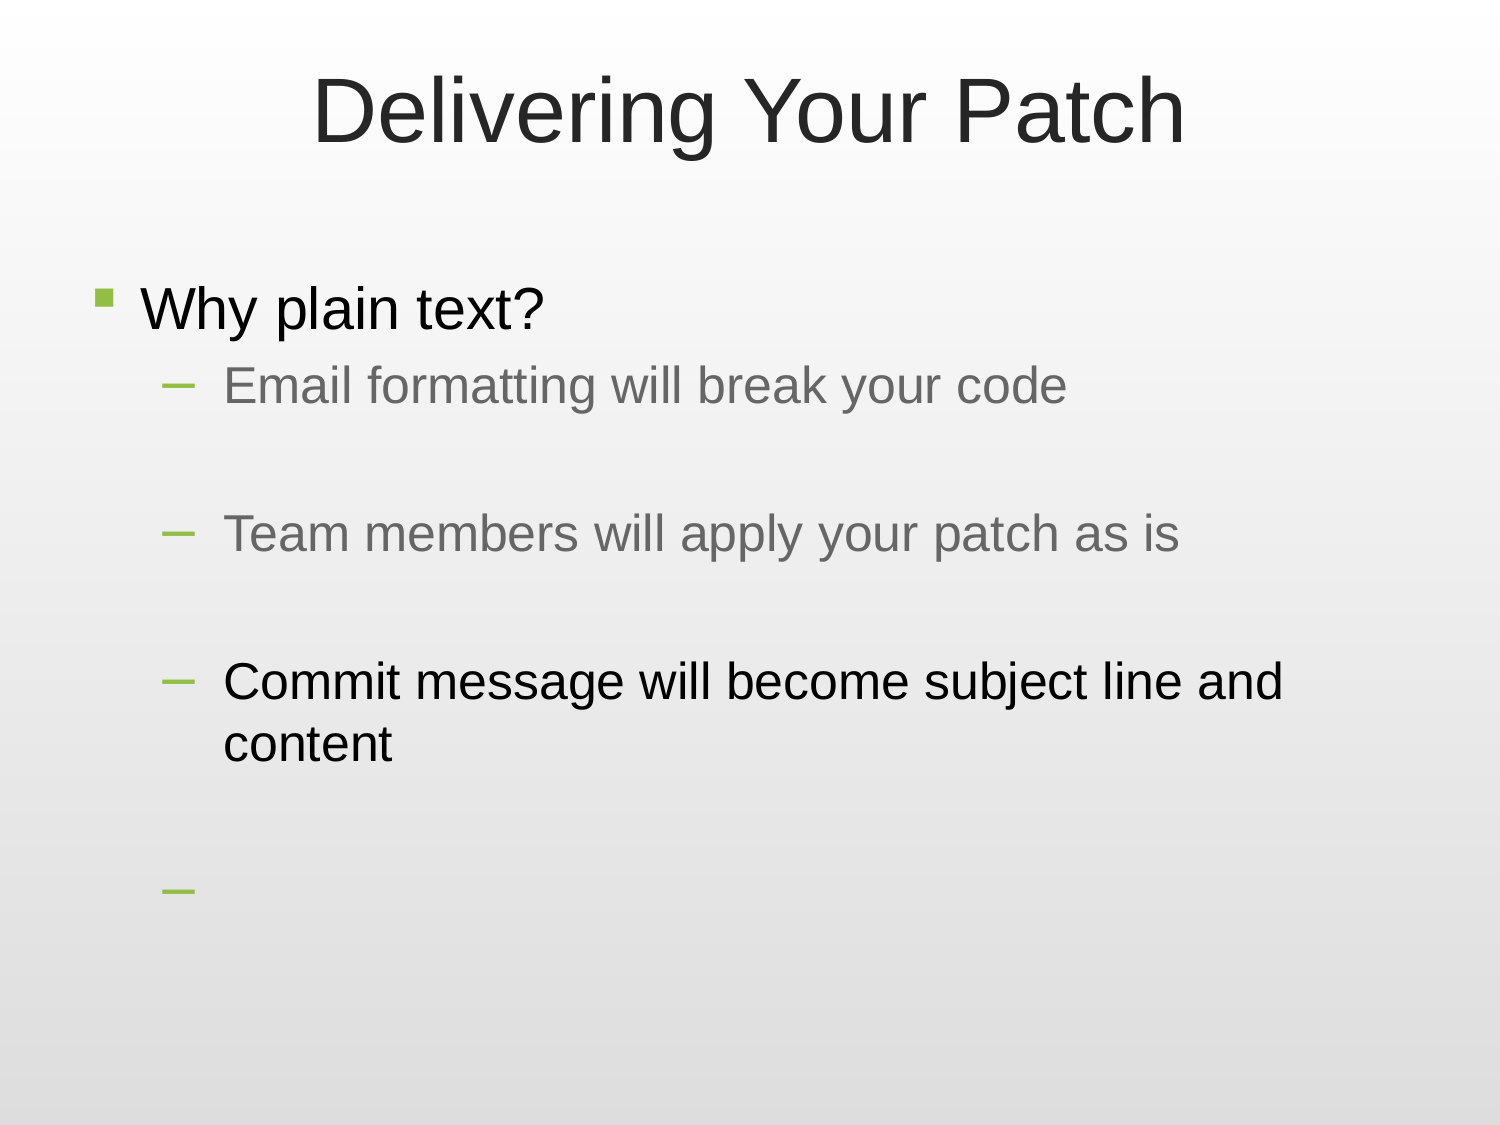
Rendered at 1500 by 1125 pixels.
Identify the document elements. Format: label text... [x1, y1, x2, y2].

title Delivering Your Patch [75, 19, 1425, 191]
list Why plain text? Email formatting will break your code Team members will apply your patch as is Commit message will become subject line and content [75, 262, 1425, 1005]
